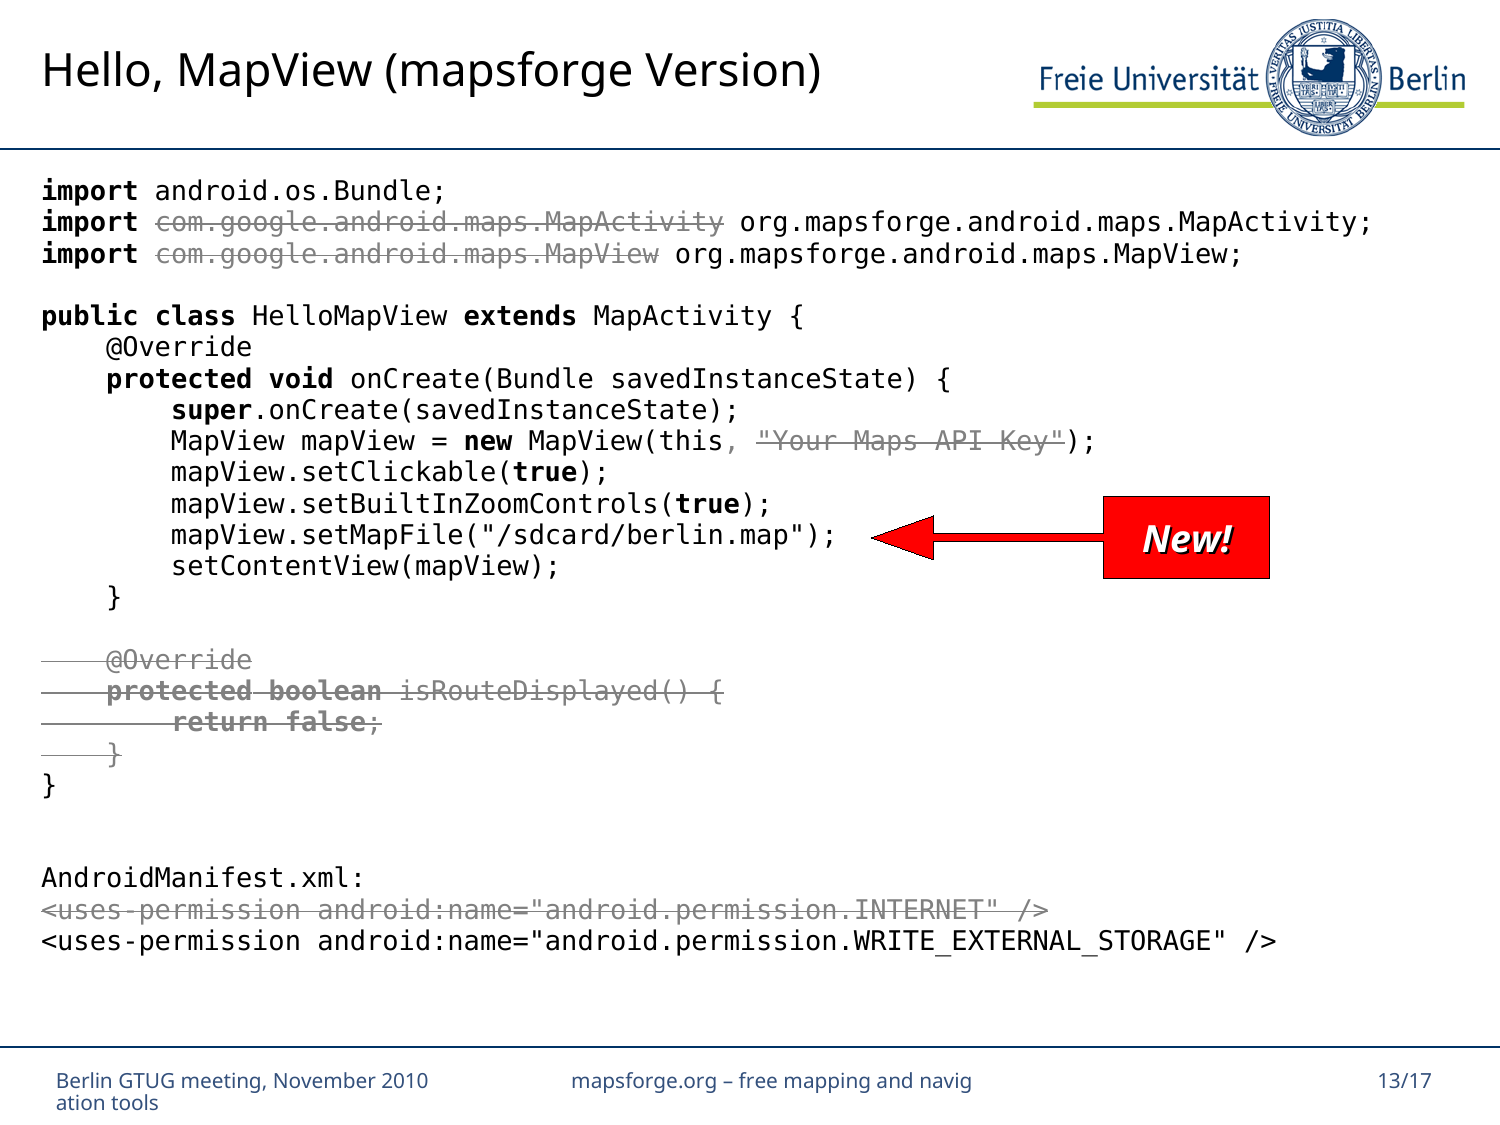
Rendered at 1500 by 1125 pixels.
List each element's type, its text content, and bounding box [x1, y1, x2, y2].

list import android.os.Bundle; import com.google.android.maps.MapActivity org.mapsforge.android.maps.MapActivity; import com.google.android.maps.MapView org.mapsforge.android.maps.MapView; public class HelloMapView extends MapActivity { @Override protected void onCreate(Bundle savedInstanceState) { super.onCreate(savedInstanceState); MapView mapView = new MapView(this, "Your Maps API Key"); mapView.setClickable(true); mapView.setBuiltInZoomControls(true); mapView.setMapFile("/sdcard/berlin.map"); setContentView(mapView); } @Override protected boolean isRouteDisplayed() { return false; } } AndroidManifest.xml: <uses-permission android:name="android.permission.INTERNET" /> <uses-permission android:name="android.permission.WRITE_EXTERNAL_STORAGE" /> [41, 175, 1447, 957]
title Hello, MapView (mapsforge Version) [41, 0, 1016, 138]
text_box New! [871, 496, 1270, 579]
picture [1033, 19, 1470, 137]
